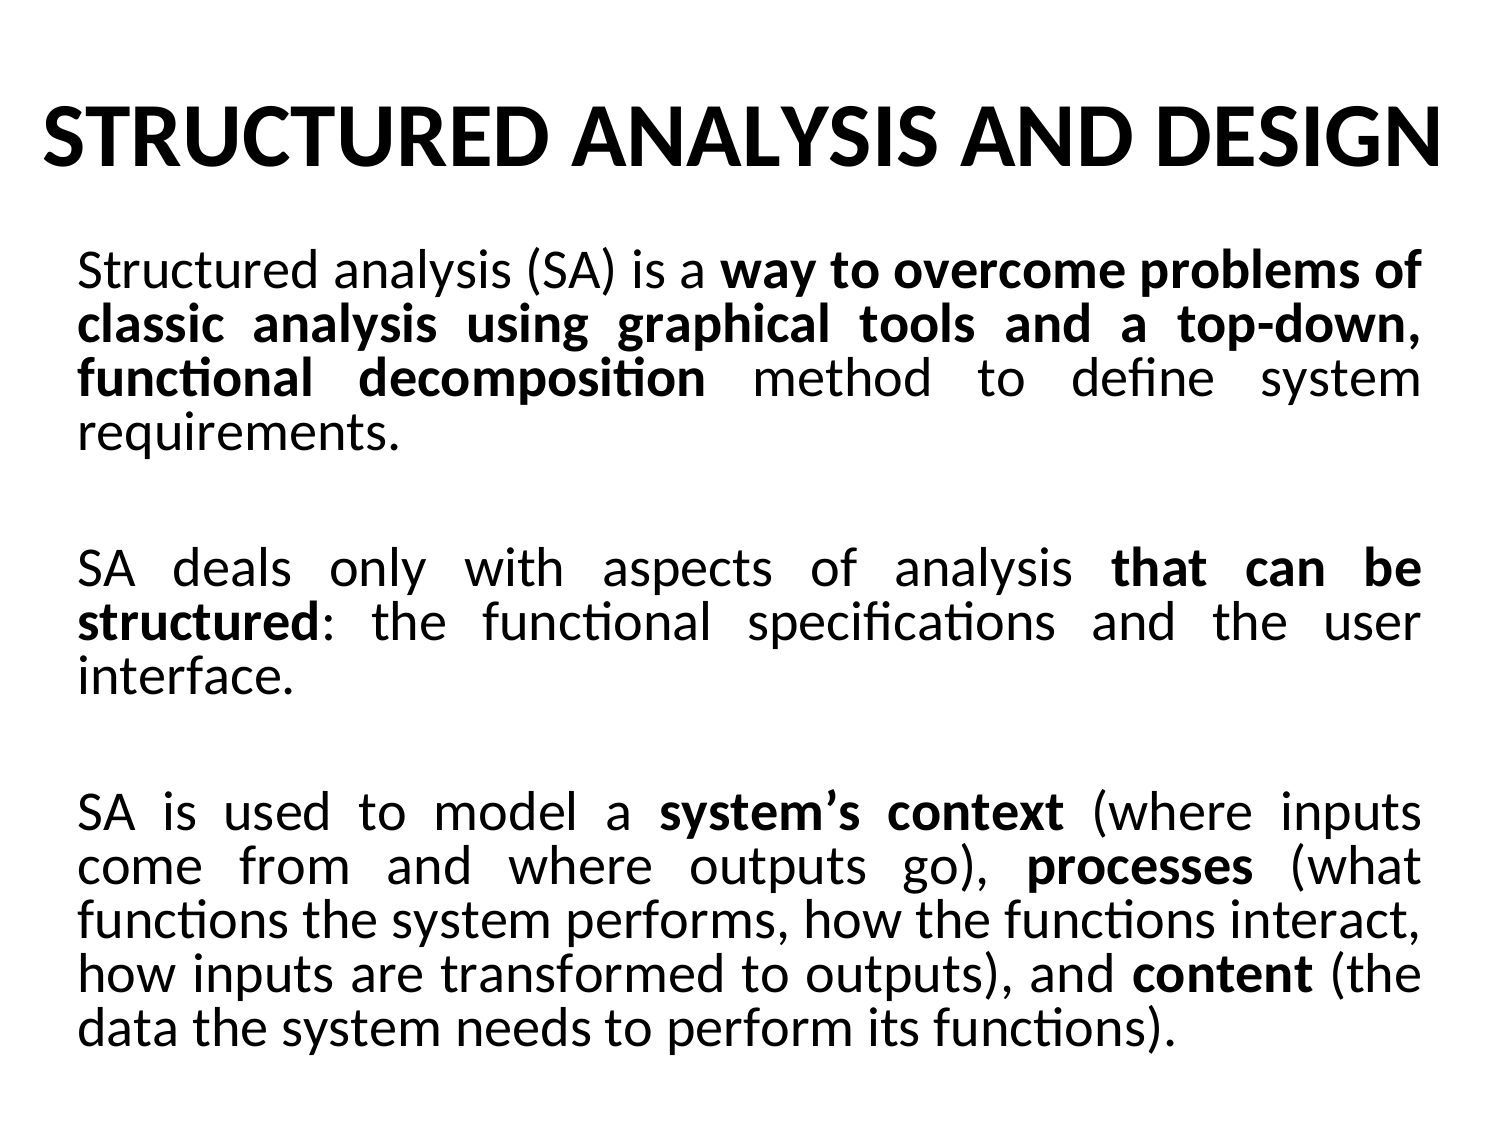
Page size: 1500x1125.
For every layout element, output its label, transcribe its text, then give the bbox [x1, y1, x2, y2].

subtitle Structured analysis (SA) is a way to overcome problems of classic analysis using graphical tools and a top-down, functional decomposition method to define system requirements. SA deals only with aspects of analysis that can be structured: the functional specifications and the user interface. SA is used to model a system’s context (where inputs come from and where outputs go), processes (what functions the system performs, how the functions interact, how inputs are transformed to outputs), and content (the data the system needs to perform its functions). [62, 237, 1438, 1113]
title STRUCTURED ANALYSIS AND DESIGN [0, 21, 1488, 238]
